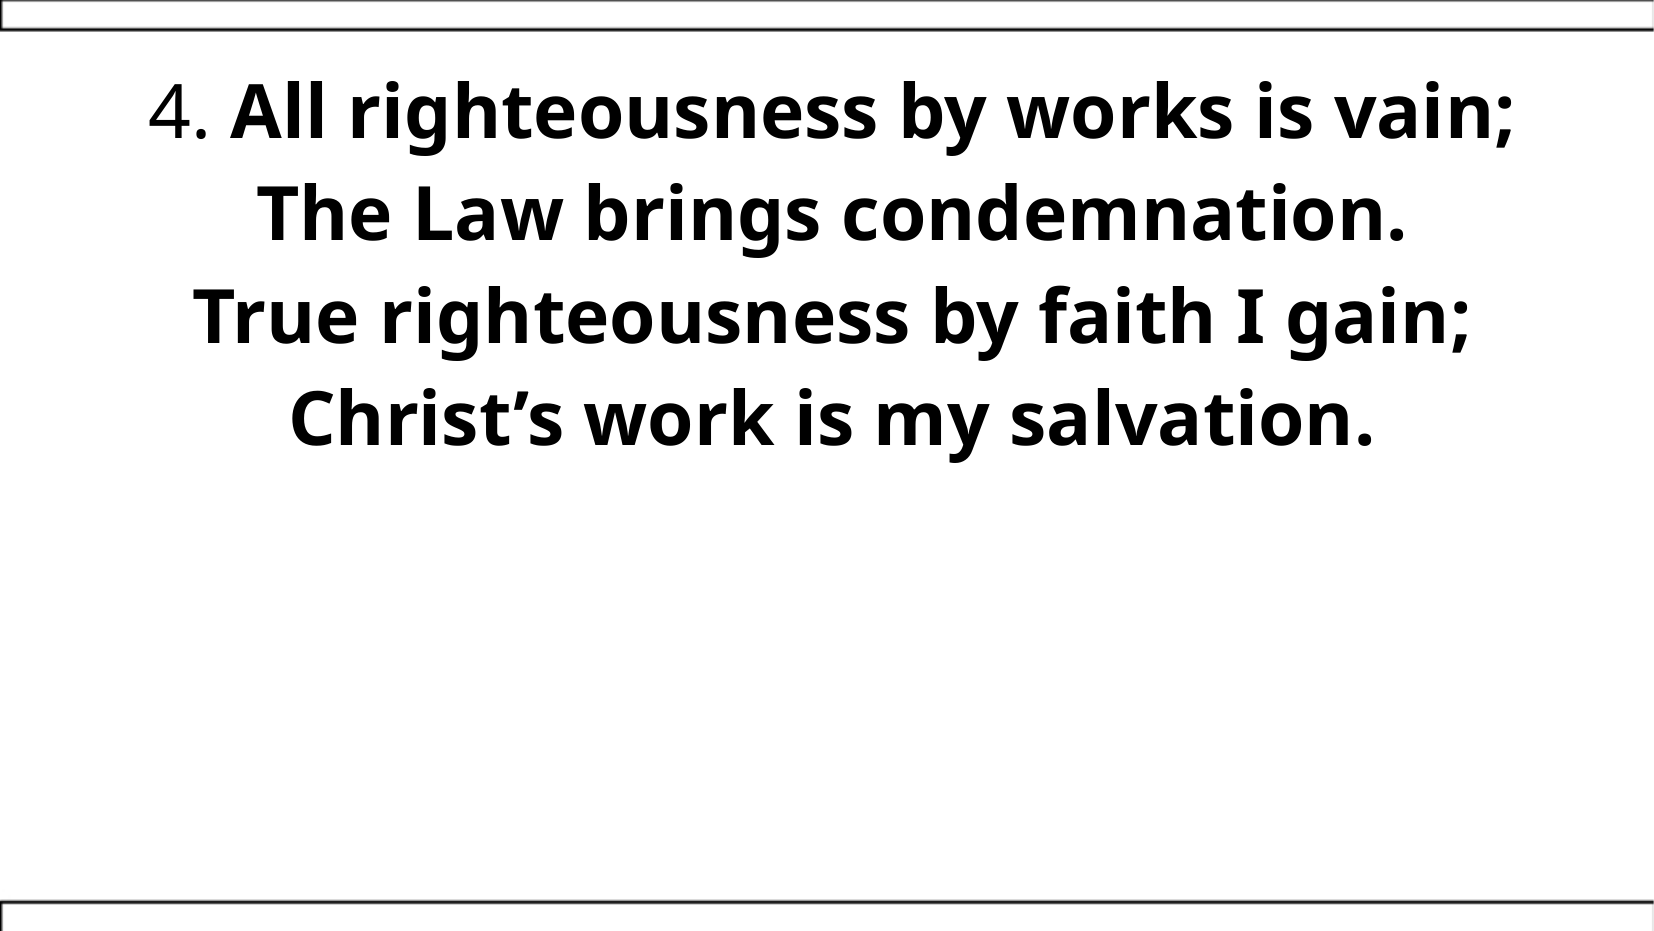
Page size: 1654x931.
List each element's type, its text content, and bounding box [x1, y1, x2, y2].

text_box 4. All righteousness by works is vain; The Law brings condemnation. True righteousness by faith I gain; Christ’s work is my salvation. [120, 50, 1546, 466]
picture [0, 0, 1654, 931]
